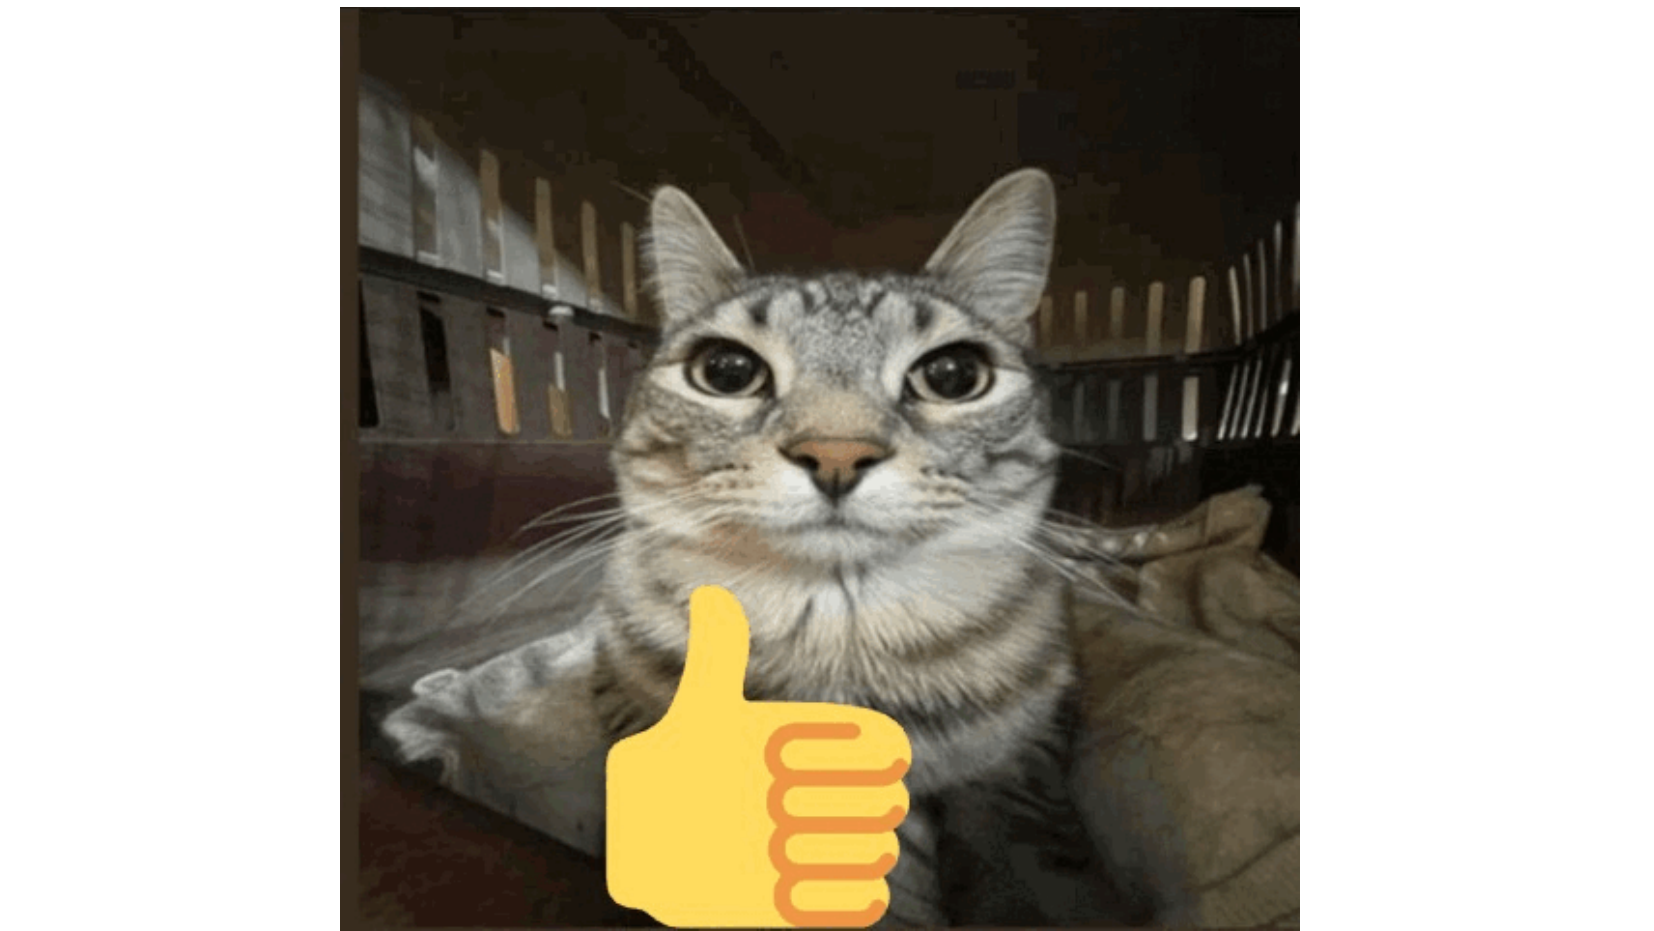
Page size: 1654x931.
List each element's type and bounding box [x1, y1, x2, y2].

picture [340, 7, 1300, 931]
